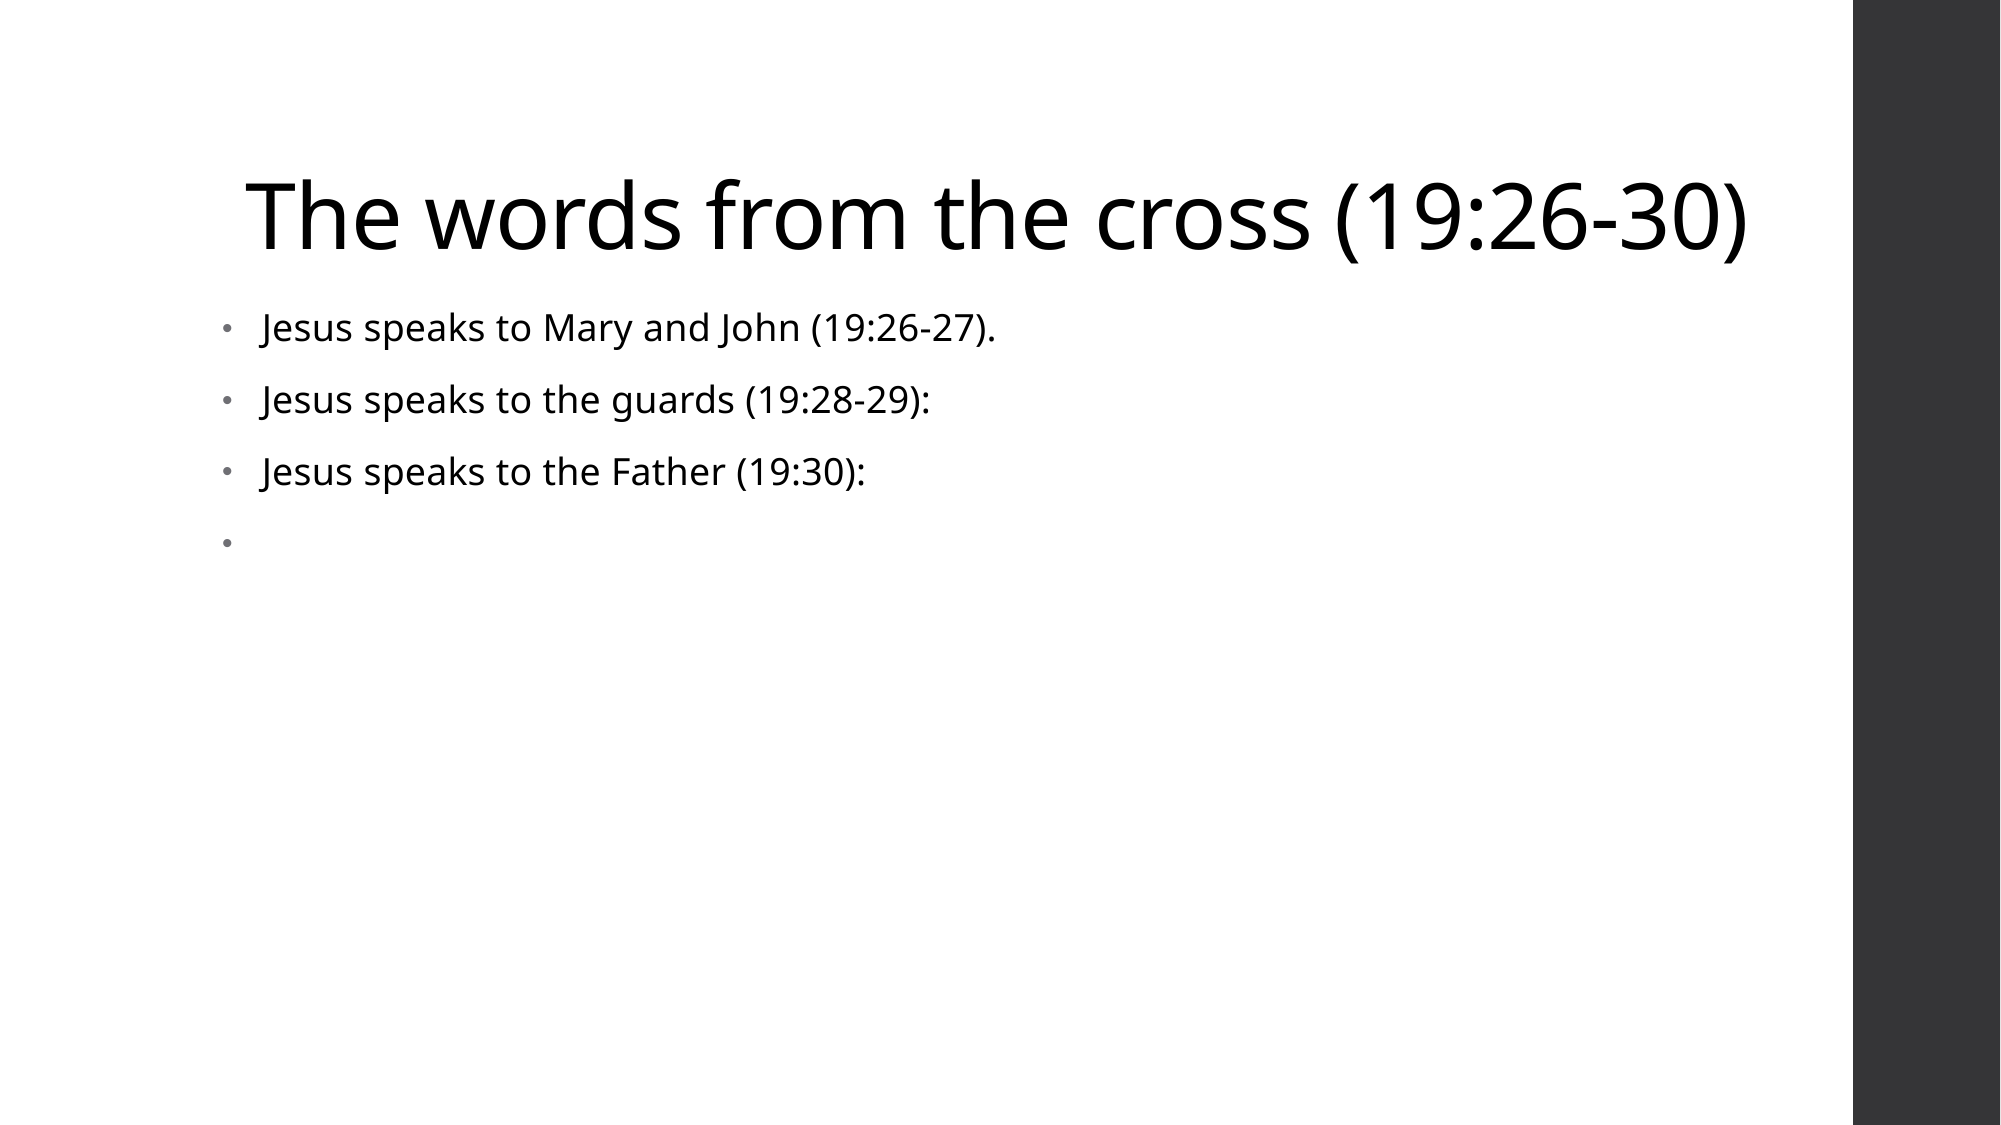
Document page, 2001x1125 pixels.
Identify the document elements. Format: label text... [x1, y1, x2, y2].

title The words from the cross (19:26-30) [206, 60, 1797, 278]
list Jesus speaks to Mary and John (19:26-27). Jesus speaks to the guards (19:28-29): Jesus speaks to the Father (19:30): [206, 299, 1617, 1014]
